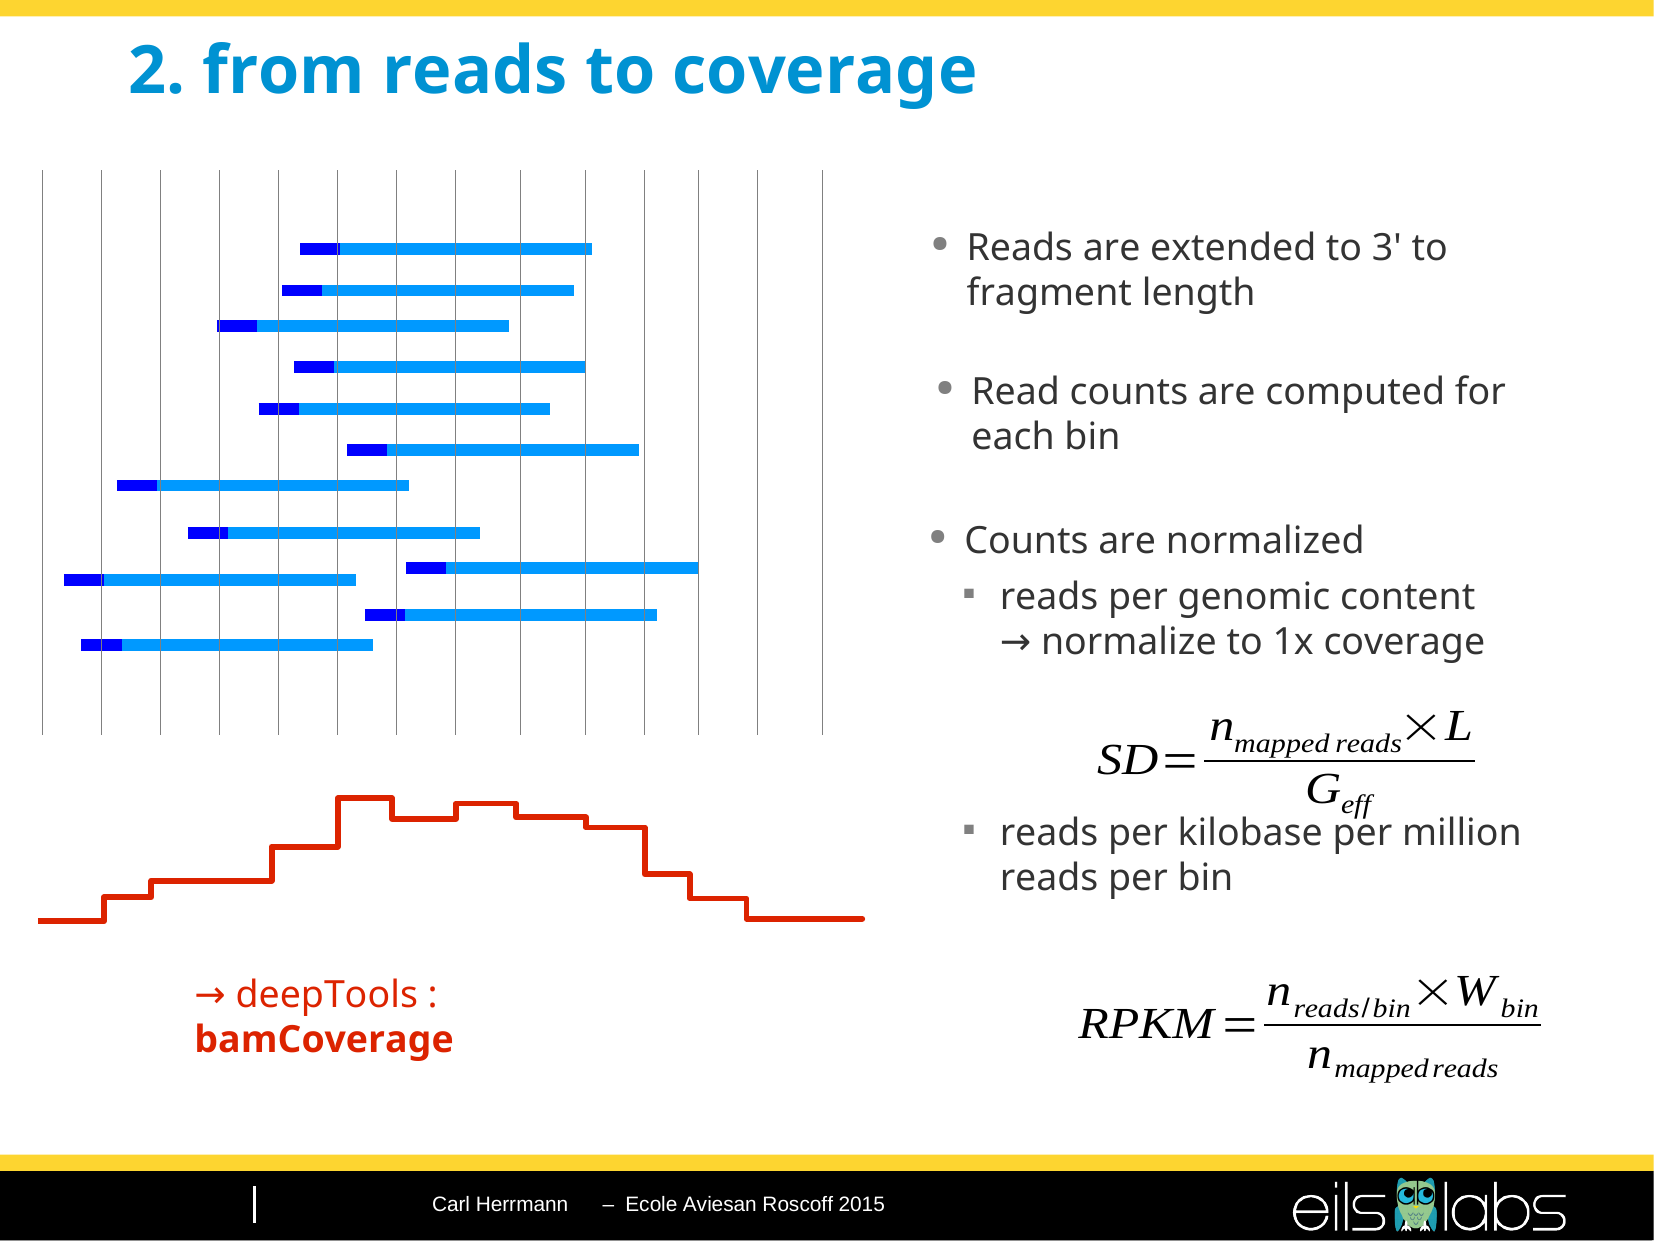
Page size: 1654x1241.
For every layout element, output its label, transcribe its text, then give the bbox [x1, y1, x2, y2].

text_box → deepTools : bamCoverage [179, 962, 719, 1068]
list Reads are extended to 3' to fragment length [916, 214, 1555, 380]
list Read counts are computed for each bin [921, 359, 1560, 494]
chart [1064, 966, 1557, 1085]
picture [1292, 1177, 1566, 1232]
title 2. from reads to coverage [113, 18, 1602, 186]
list Counts are normalized reads per genomic content → normalize to 1x coverage reads per kilobase per million reads per bin [914, 507, 1552, 1042]
